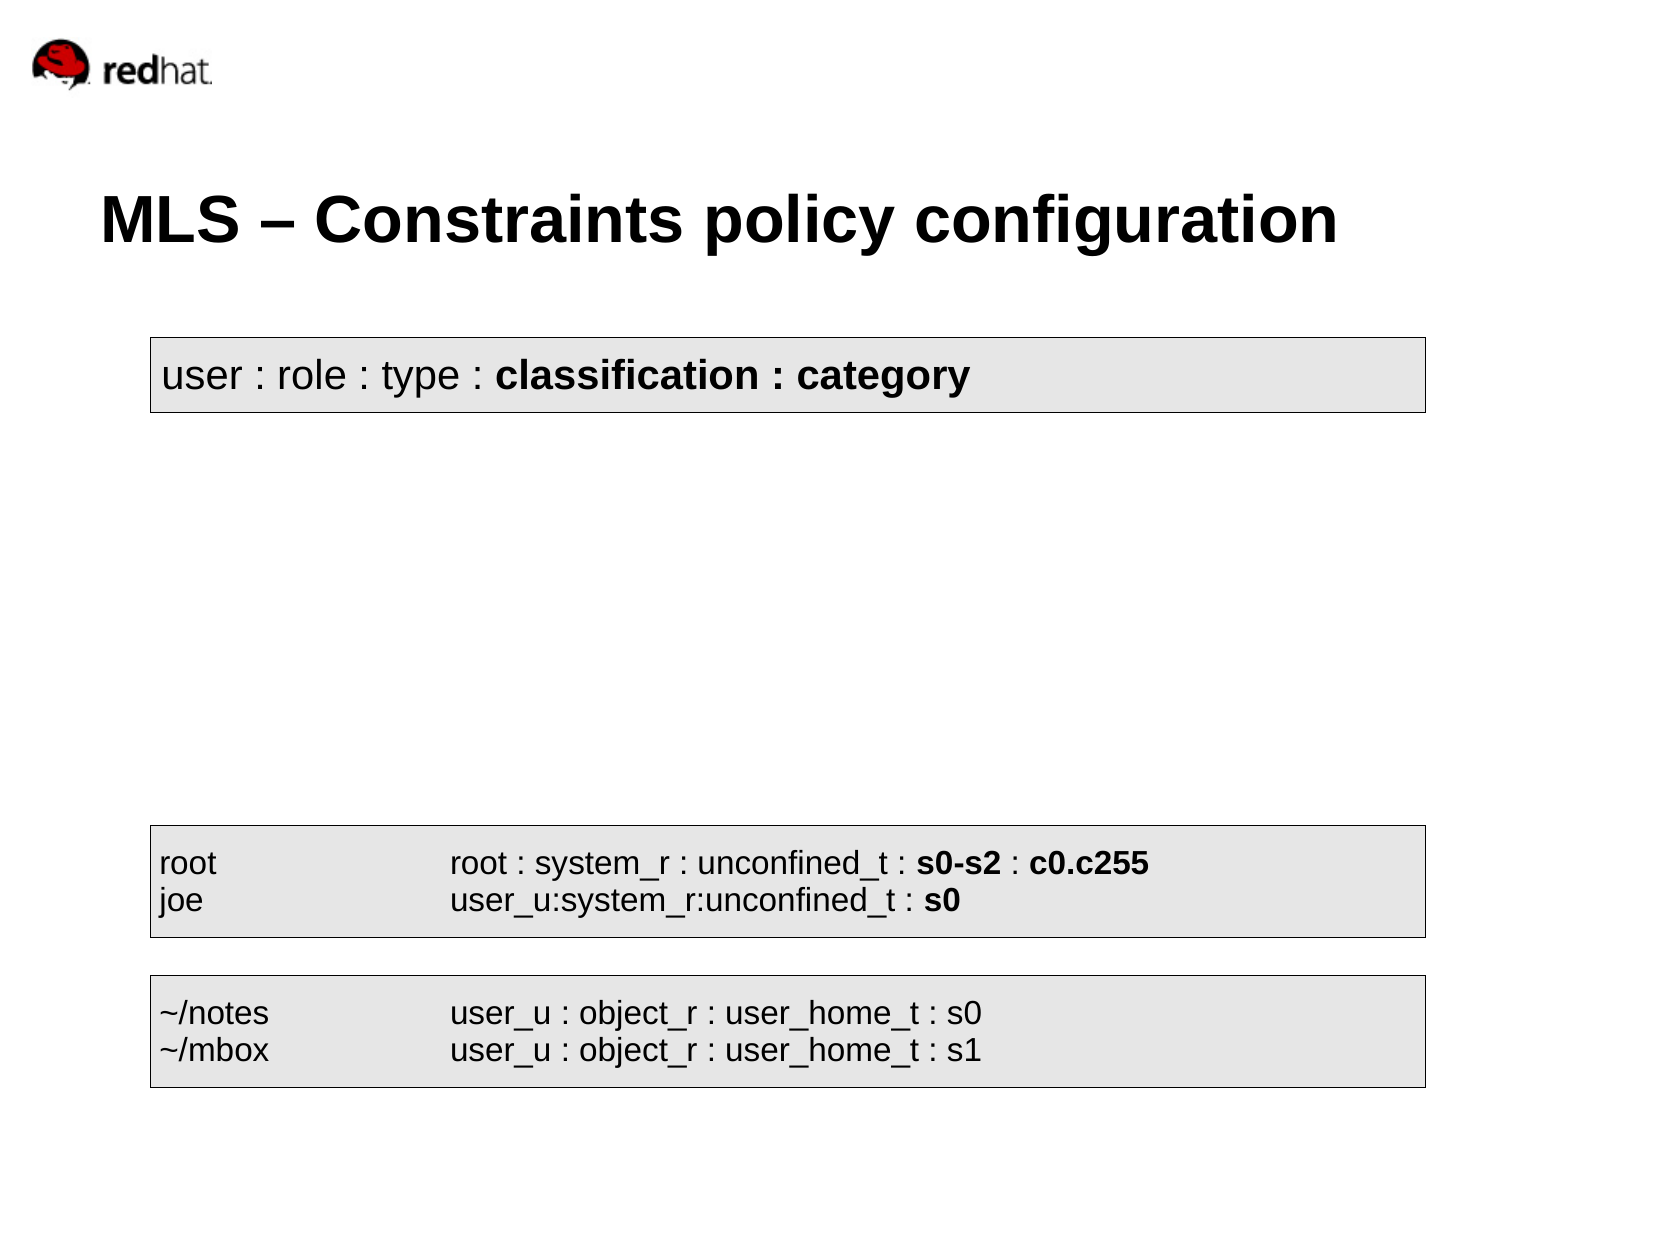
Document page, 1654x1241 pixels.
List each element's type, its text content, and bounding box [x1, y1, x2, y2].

text_box ~/notes user_u : object_r : user_home_t : s0 ~/mbox user_u : object_r : user_home_t : s1 [150, 975, 1426, 1088]
title MLS – Constraints policy configuration [100, 164, 1506, 275]
text_box user : role : type : classification : category [150, 337, 1426, 413]
text_box root root : system_r : unconfined_t : s0-s2 : c0.c255 joe user_u:system_r:unconfined_t : s0 [150, 825, 1426, 938]
picture [31, 37, 212, 98]
